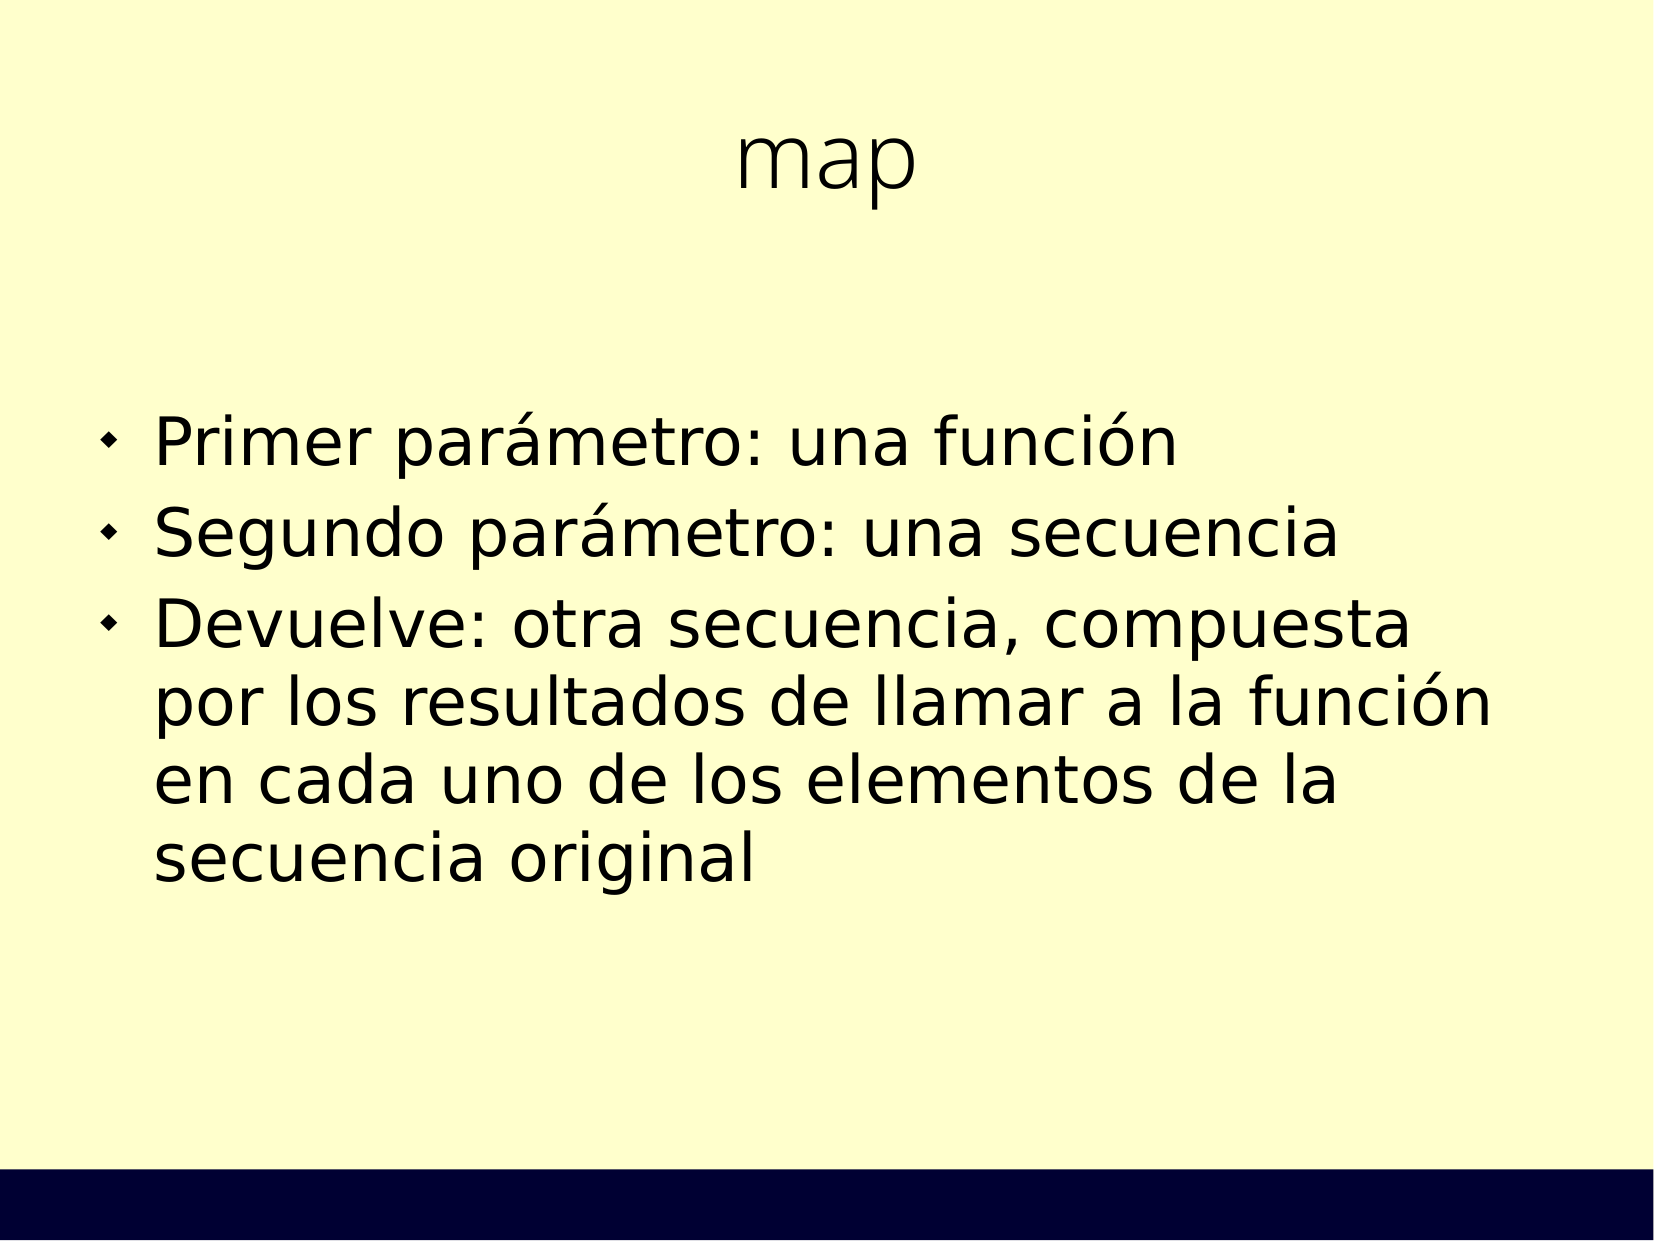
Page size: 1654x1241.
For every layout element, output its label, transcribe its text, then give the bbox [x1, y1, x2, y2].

list Primer parámetro: una función Segundo parámetro: una secuencia Devuelve: otra secuencia, compuesta por los resultados de llamar a la función en cada uno de los elementos de la secuencia original [82, 290, 1538, 1010]
title map [82, 49, 1571, 257]
